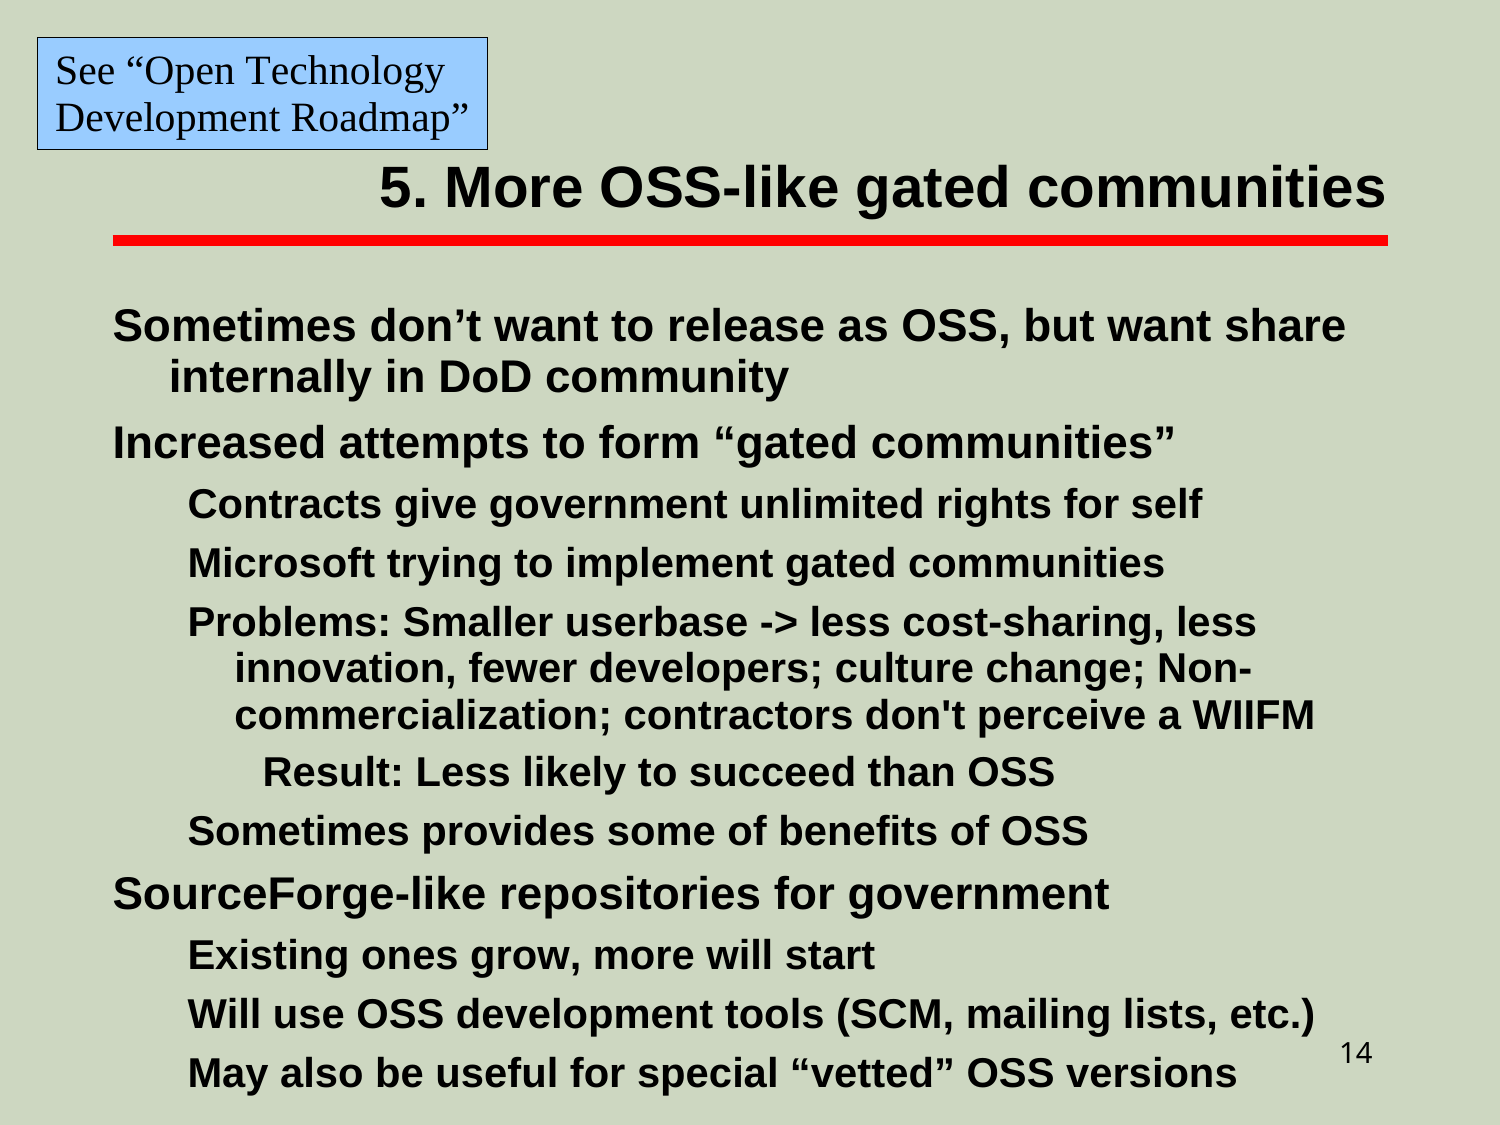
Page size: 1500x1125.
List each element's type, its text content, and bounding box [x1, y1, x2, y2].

title 5. More OSS-like gated communities [337, 89, 1388, 220]
text_box See “Open Technology Development Roadmap” [37, 37, 488, 150]
list Sometimes don’t want to release as OSS, but want share internally in DoD community Increased attempts to form “gated communities” Contracts give government unlimited rights for self Microsoft trying to implement gated communities Problems: Smaller userbase -> less cost-sharing, less innovation, fewer developers; culture change; Non-commercialization; contractors don't perceive a WIIFM Result: Less likely to succeed than OSS Sometimes provides some of benefits of OSS SourceForge-like repositories for government Existing ones grow, more will start Will use OSS development tools (SCM, mailing lists, etc.) May also be useful for special “vetted” OSS versions [112, 299, 1388, 1098]
